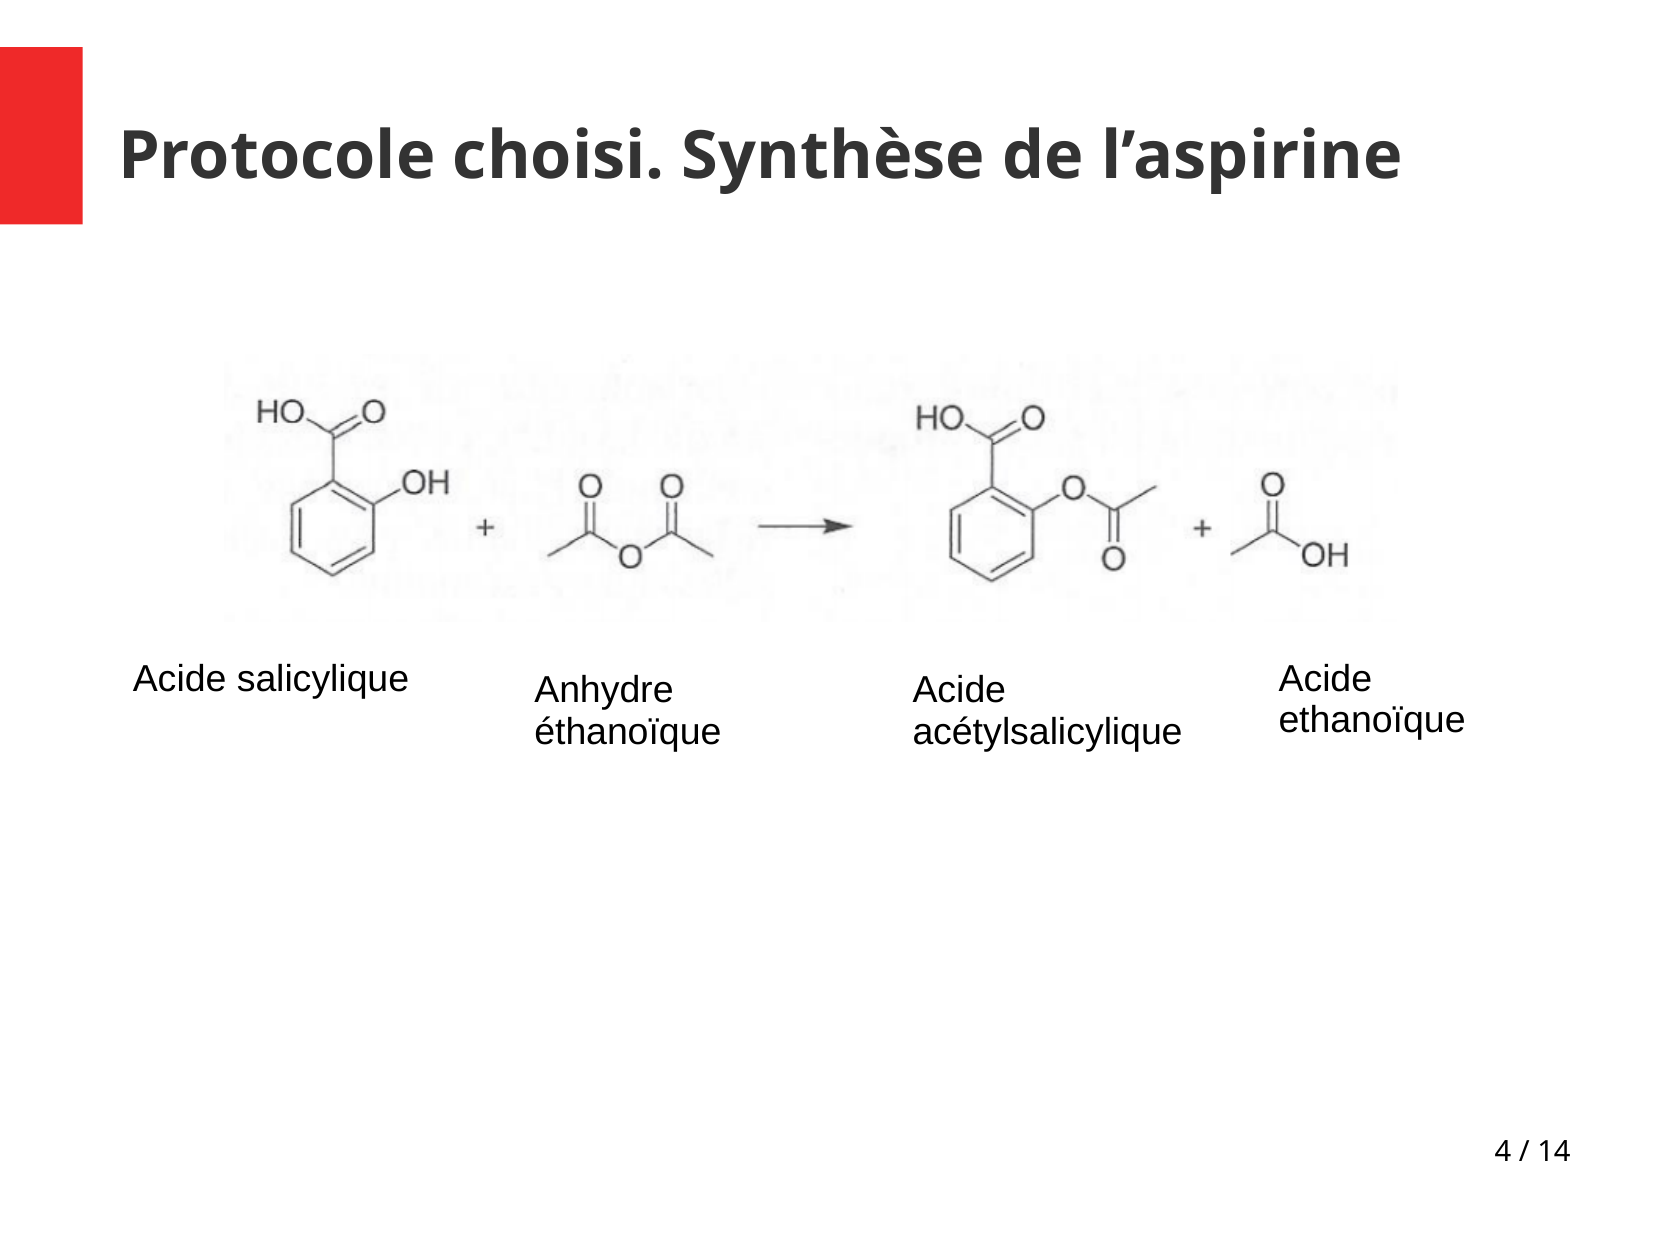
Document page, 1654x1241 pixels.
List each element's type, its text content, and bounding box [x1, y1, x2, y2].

text_box Anhydre éthanoïque [519, 661, 768, 761]
title Protocole choisi. Synthèse de l’aspirine [118, 49, 1571, 257]
picture [224, 354, 1398, 622]
text_box Acide ethanoïque [1263, 649, 1489, 749]
text_box Acide acétylsalicylique [897, 661, 1229, 803]
text_box Acide salicylique [118, 649, 449, 707]
